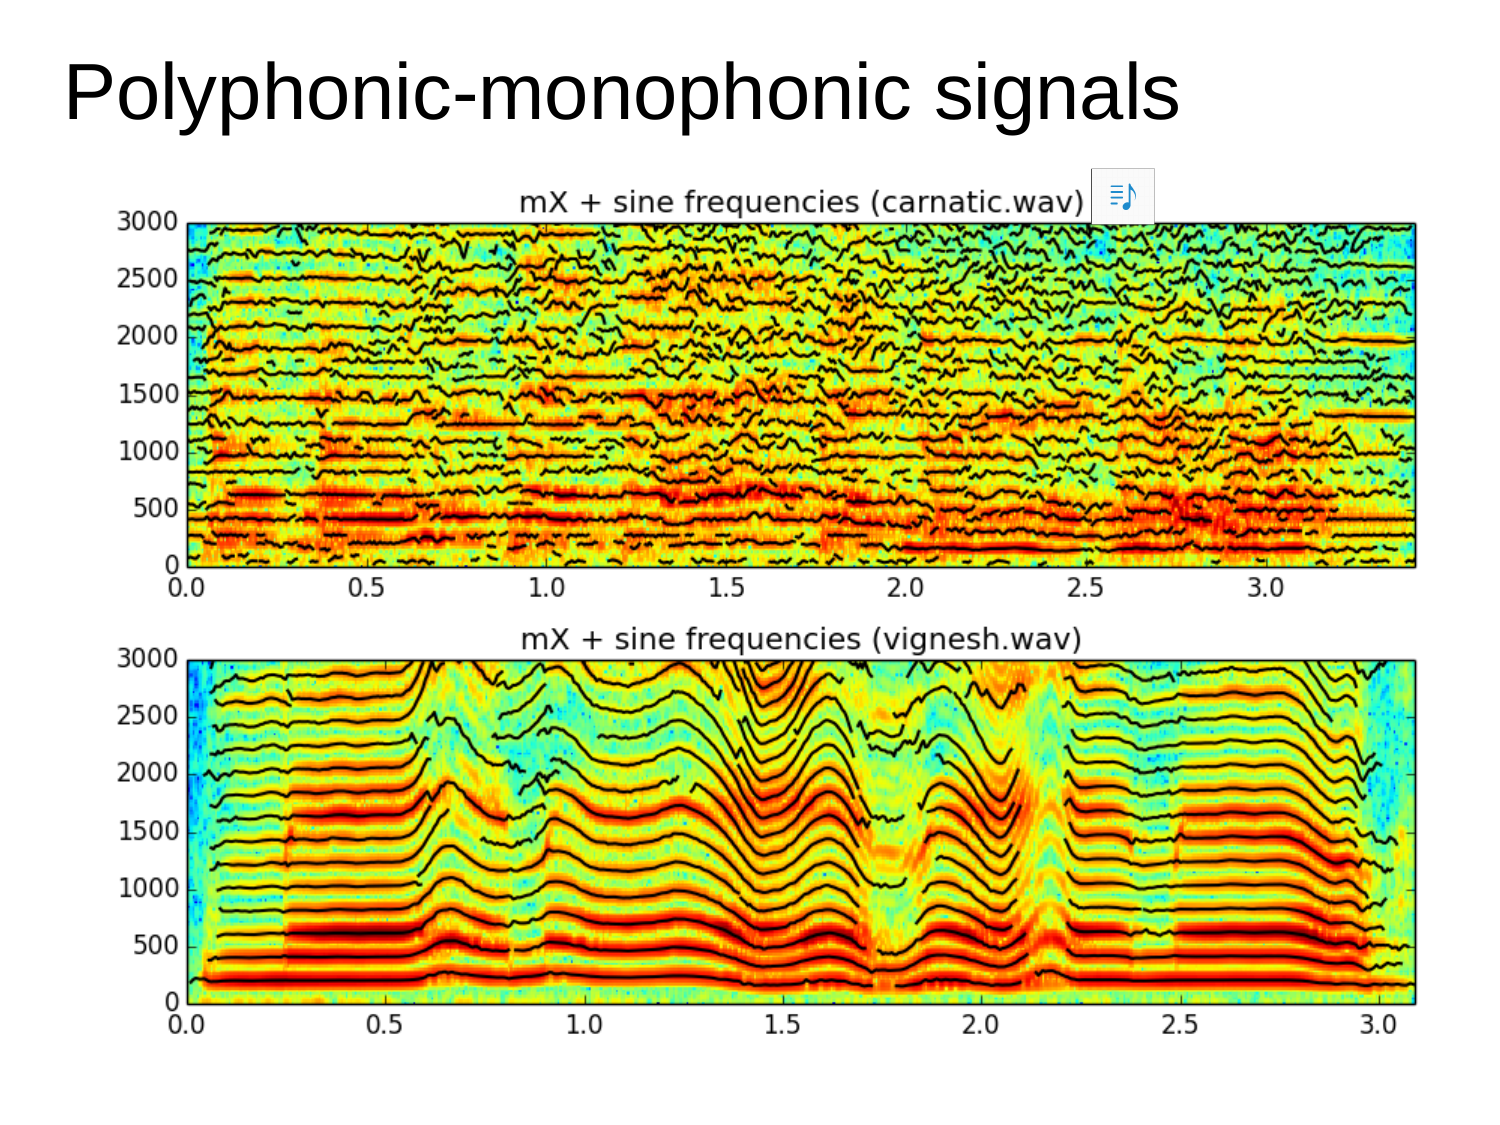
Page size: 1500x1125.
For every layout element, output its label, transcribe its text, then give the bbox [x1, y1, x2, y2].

picture [91, 163, 1442, 1064]
title Polyphonic-monophonic signals [63, 0, 1414, 186]
text_box [1090, 167, 1156, 225]
